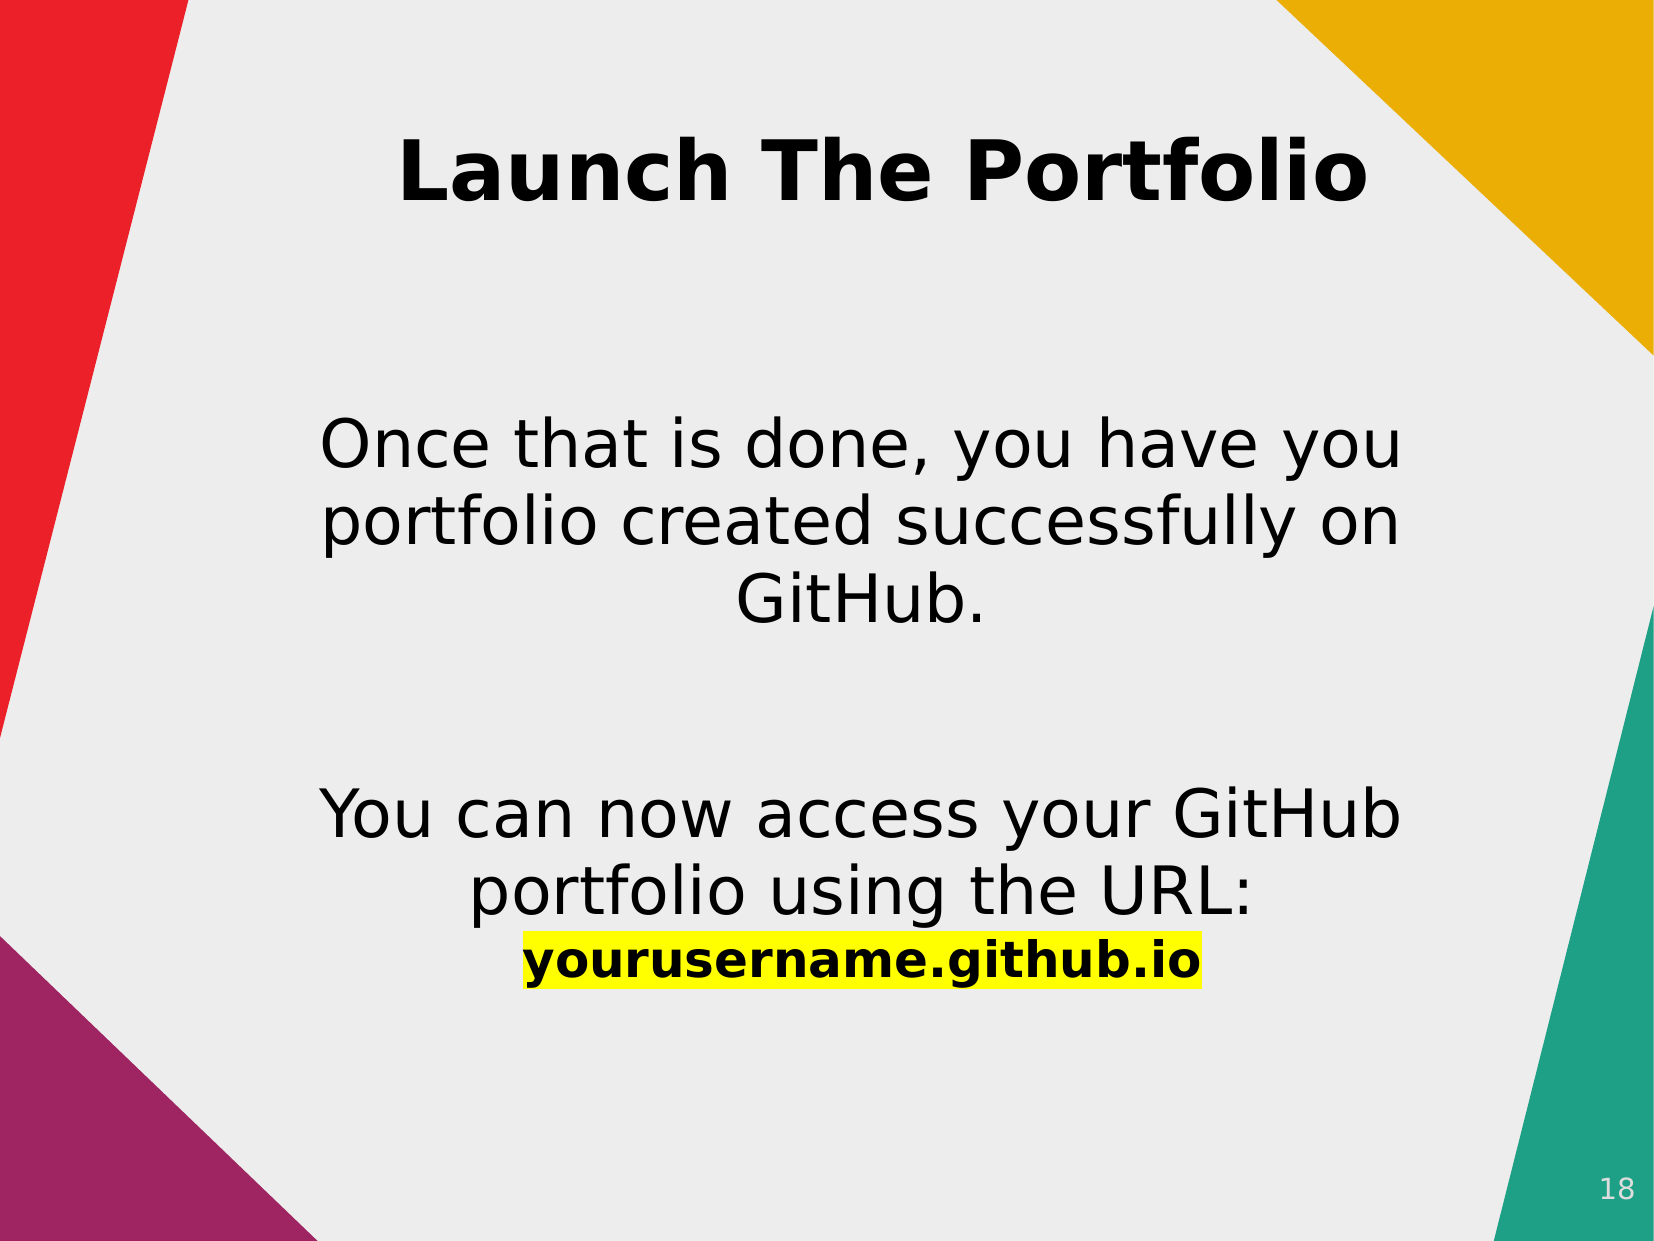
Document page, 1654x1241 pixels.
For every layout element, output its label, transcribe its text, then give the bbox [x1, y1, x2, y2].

title Launch The Portfolio [114, 73, 1539, 271]
list Once that is done, you have you portfolio created successfully on GitHub. You can now access your GitHub portfolio using the URL: yourusername.github.io [114, 405, 1539, 1033]
